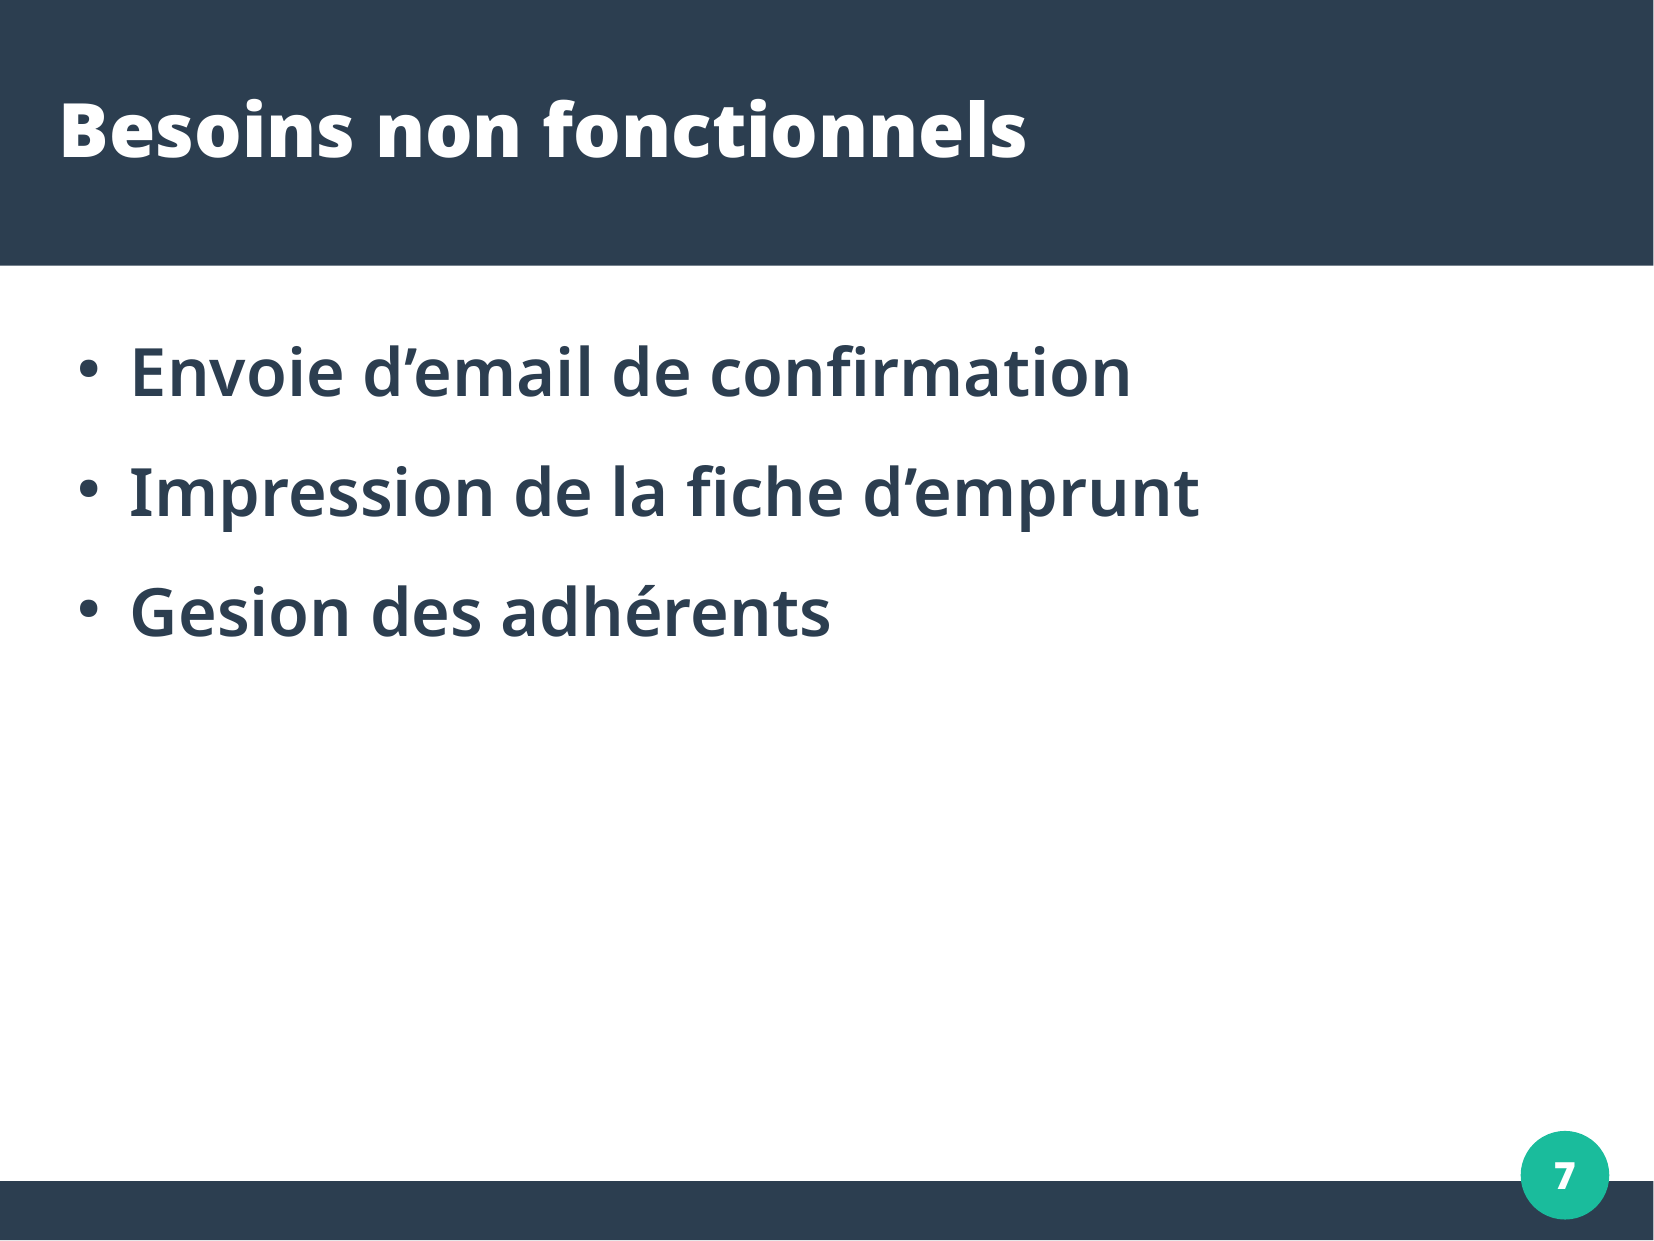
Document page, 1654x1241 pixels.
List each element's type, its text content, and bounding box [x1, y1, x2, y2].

title Besoins non fonctionnels [59, 49, 1595, 207]
list Envoie d’email de confirmation Impression de la fiche d’emprunt Gesion des adhérents [59, 324, 1595, 1152]
